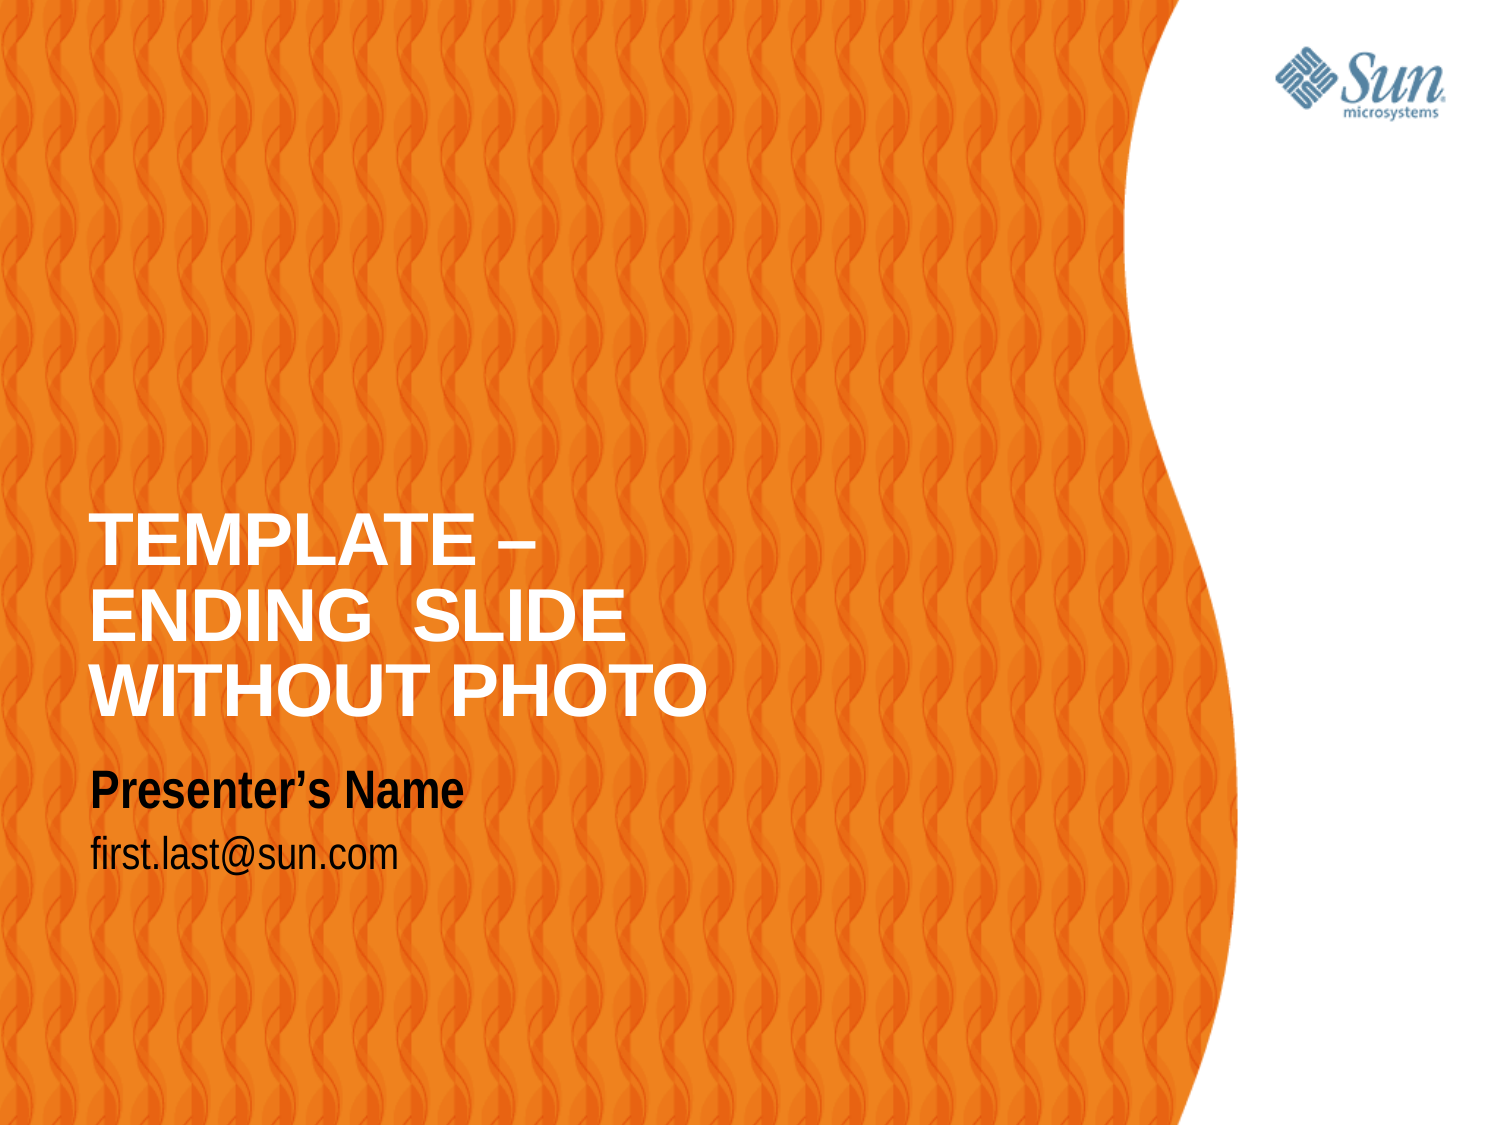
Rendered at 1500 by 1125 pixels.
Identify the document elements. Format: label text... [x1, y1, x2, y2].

title TEMPLATE – ENDING SLIDE WITHOUT PHOTO [88, 486, 1086, 732]
list Presenter’s Name first.last@sun.com [90, 766, 1080, 987]
picture [0, 0, 1500, 1125]
